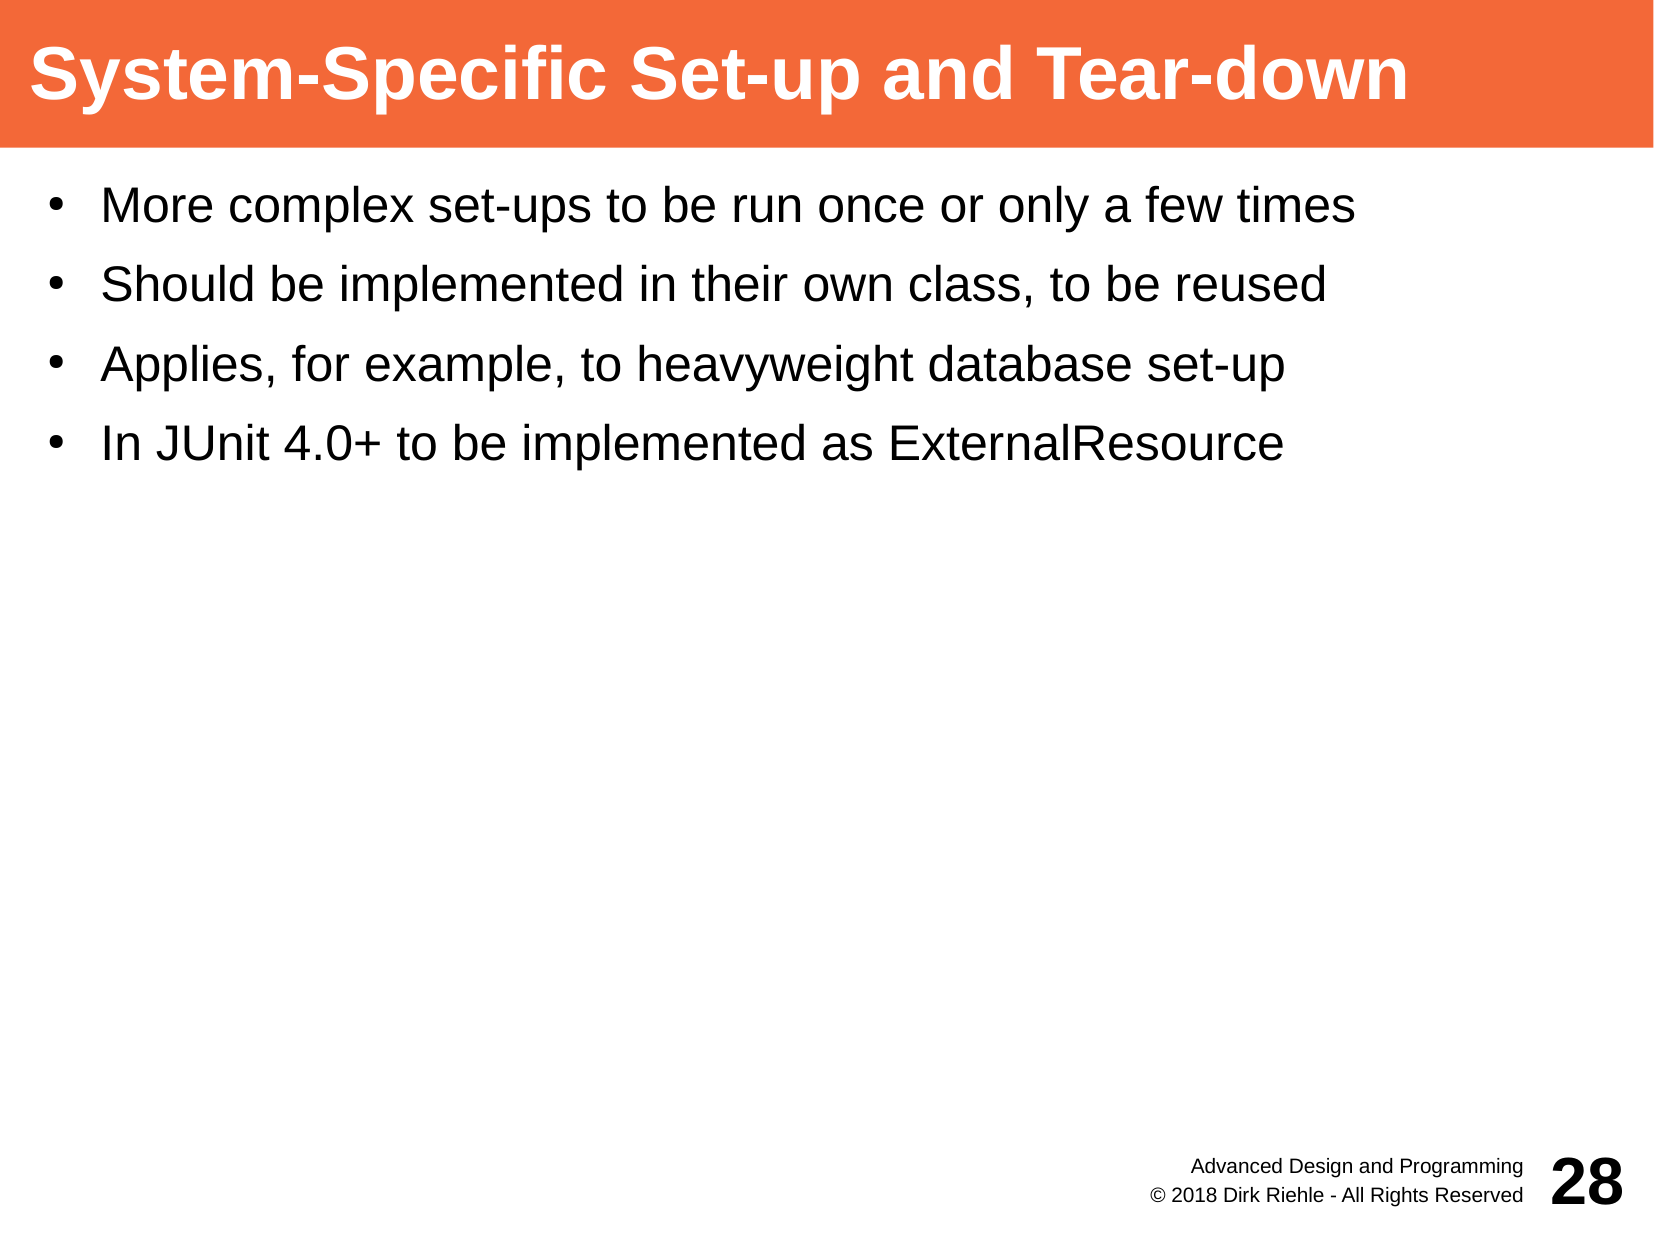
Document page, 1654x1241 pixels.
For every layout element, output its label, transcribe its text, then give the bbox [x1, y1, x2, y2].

list More complex set-ups to be run once or only a few times Should be implemented in their own class, to be reused Applies, for example, to heavyweight database set-up In JUnit 4.0+ to be implemented as ExternalResource [29, 177, 1625, 1063]
title System-Specific Set-up and Tear-down [0, 0, 1654, 148]
